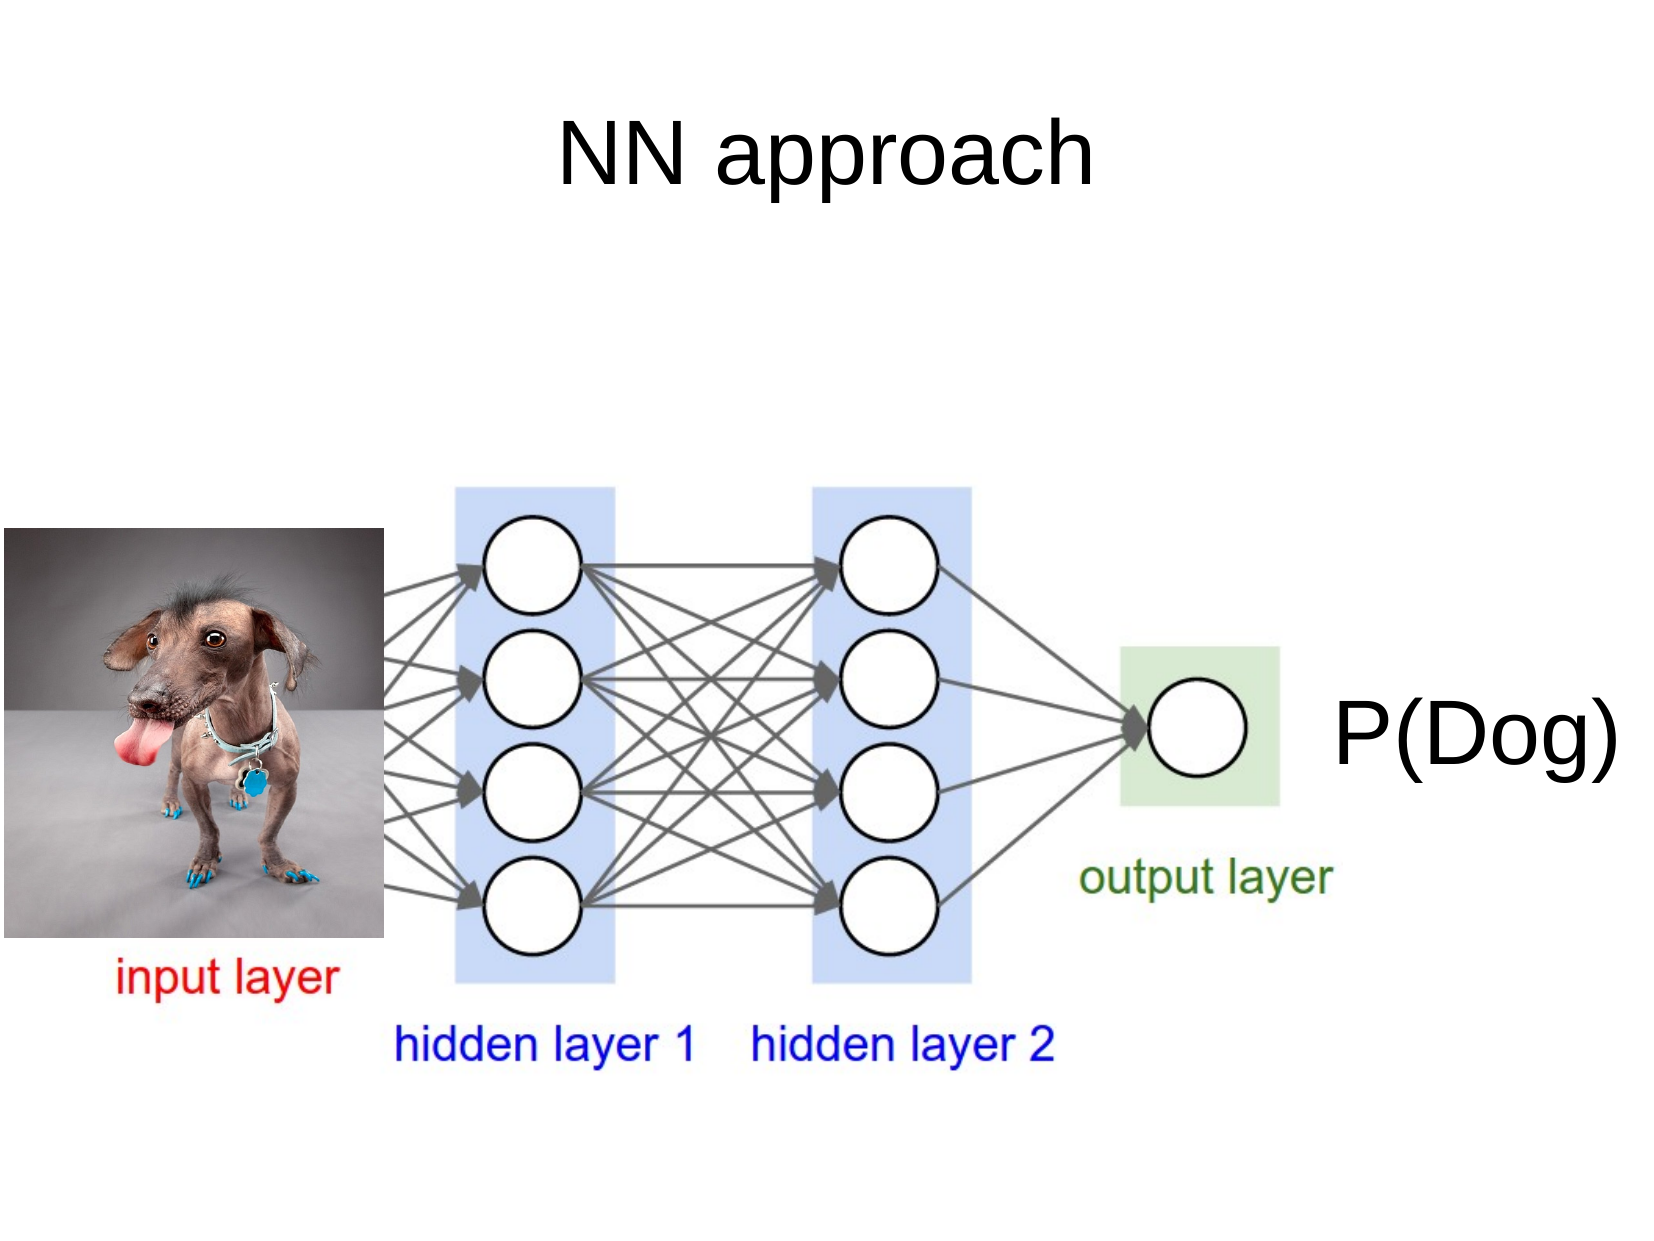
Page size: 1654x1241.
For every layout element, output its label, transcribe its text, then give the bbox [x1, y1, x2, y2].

picture [4, 473, 1343, 1080]
title NN approach [82, 49, 1571, 257]
text_box P(Dog) [1202, 681, 1654, 784]
